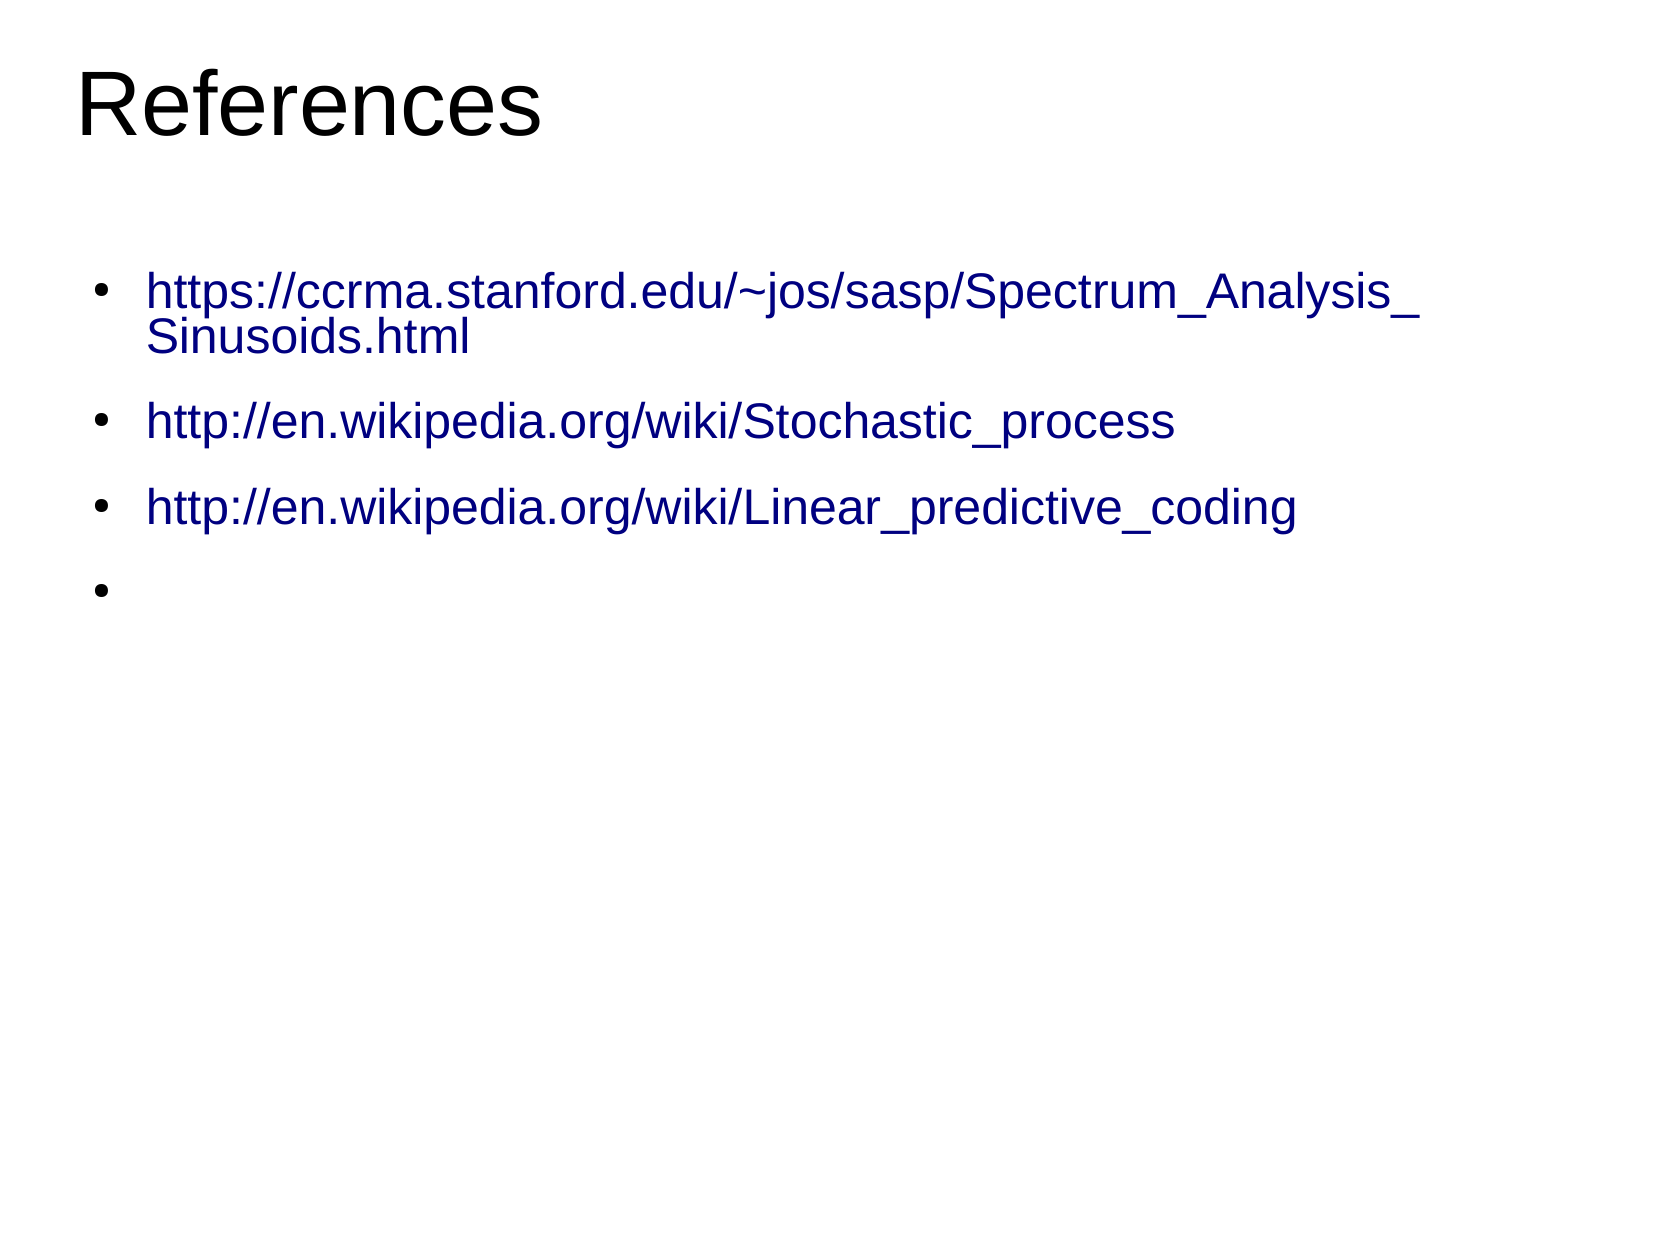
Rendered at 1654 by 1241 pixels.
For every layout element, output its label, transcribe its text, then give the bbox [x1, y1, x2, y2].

list https://ccrma.stanford.edu/~jos/sasp/Spectrum_Analysis_Sinusoids.html http://en.wikipedia.org/wiki/Stochastic_process http://en.wikipedia.org/wiki/Linear_predictive_coding [75, 263, 1425, 916]
title References [75, 9, 1425, 198]
